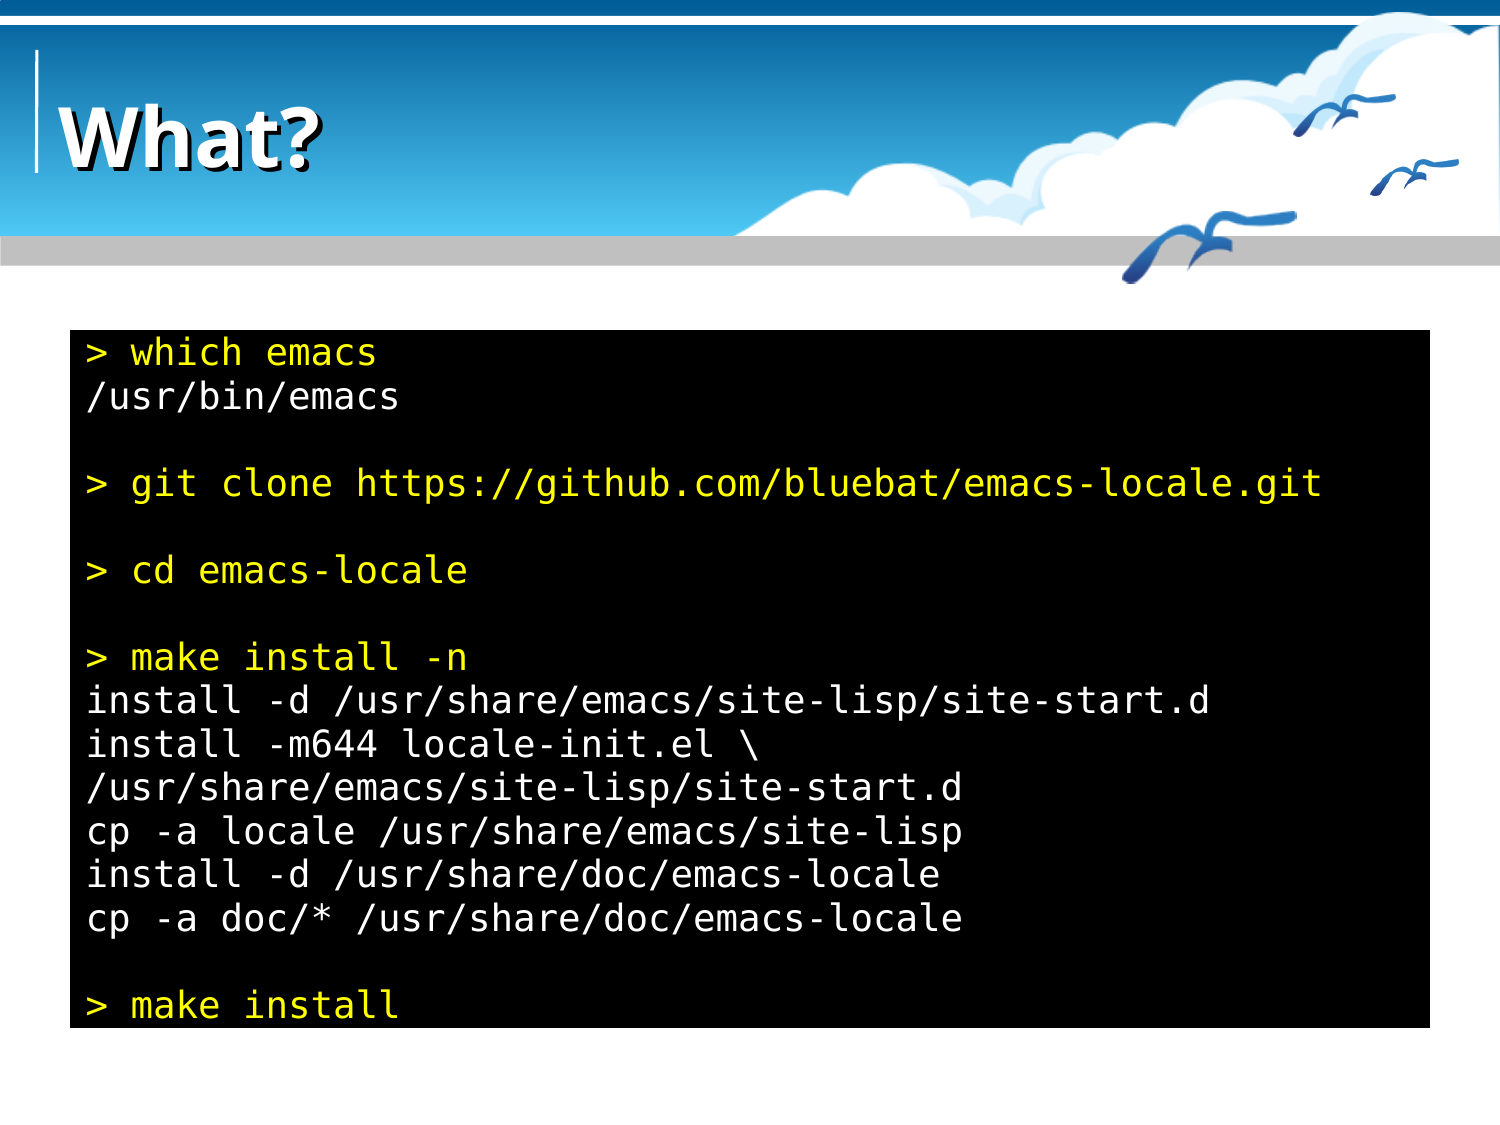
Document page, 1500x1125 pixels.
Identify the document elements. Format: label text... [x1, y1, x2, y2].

picture [730, 12, 1500, 284]
text_box > which emacs /usr/bin/emacs > git clone https://github.com/bluebat/emacs-locale.git > cd emacs-locale > make install -n install -d /usr/share/emacs/site-lisp/site-start.d install -m644 locale-init.el \ /usr/share/emacs/site-lisp/site-start.d cp -a locale /usr/share/emacs/site-lisp install -d /usr/share/doc/emacs-locale cp -a doc/* /usr/share/doc/emacs-locale > make install [70, 330, 1430, 1028]
title What? [59, 86, 1465, 186]
